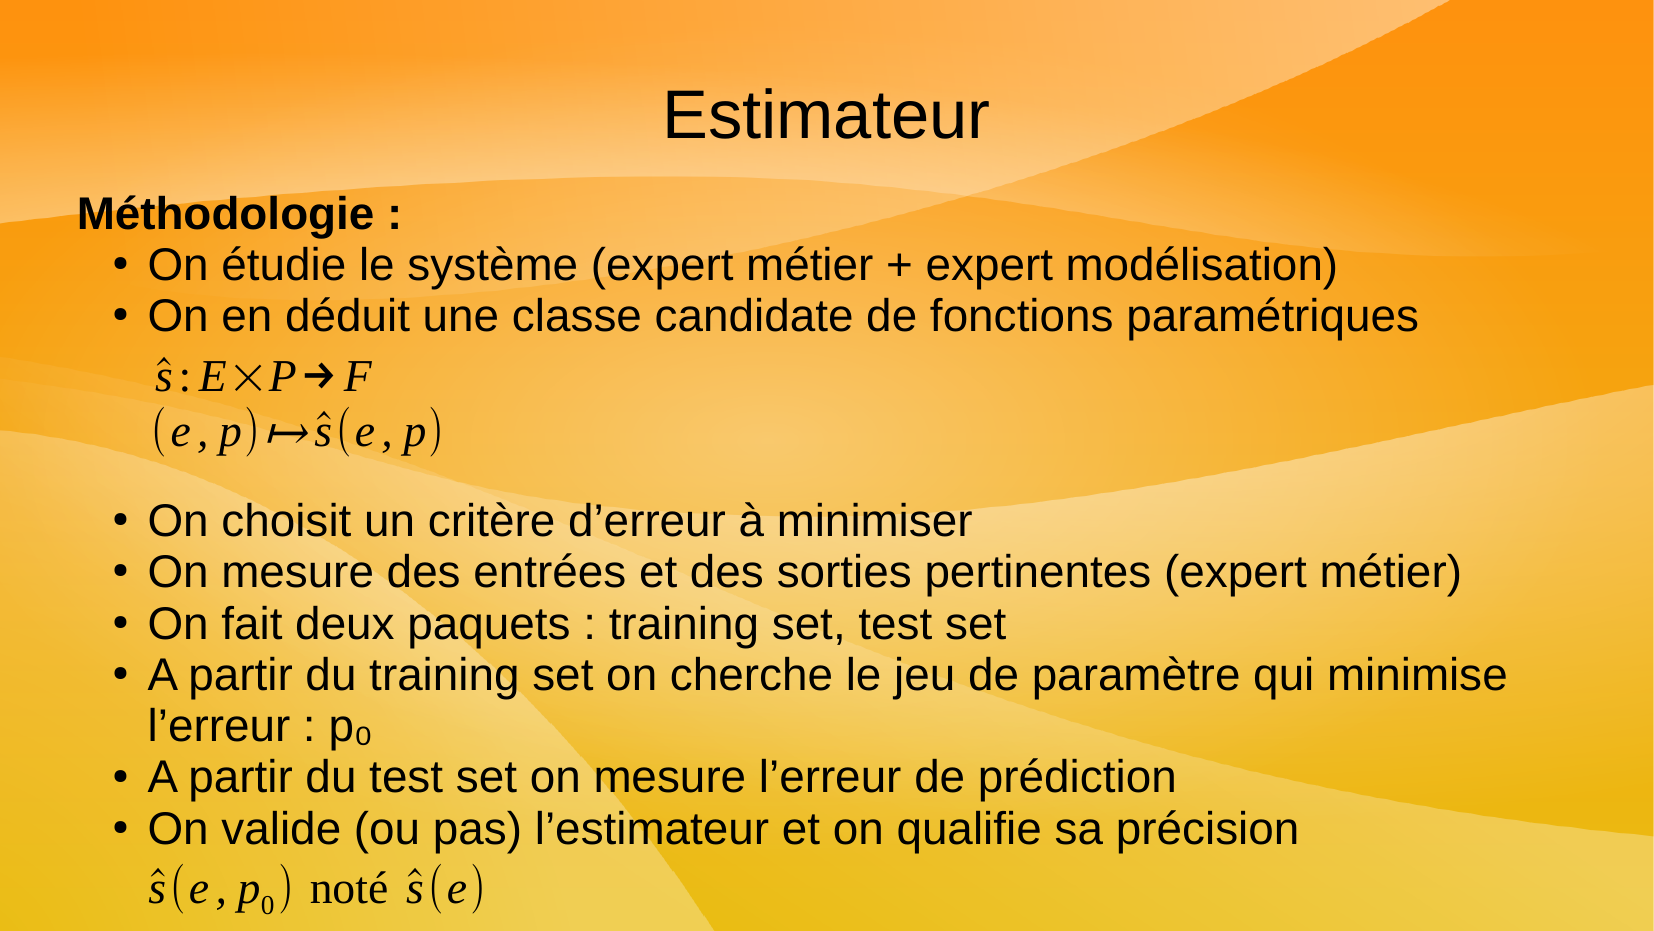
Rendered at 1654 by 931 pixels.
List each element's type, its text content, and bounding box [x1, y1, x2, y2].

subtitle Méthodologie : On étudie le système (expert métier + expert modélisation) On en déduit une classe candidate de fonctions paramétriques On choisit un critère d’erreur à minimiser On mesure des entrées et des sorties pertinentes (expert métier) On fait deux paquets : training set, test set A partir du training set on cherche le jeu de paramètre qui minimise l’erreur : p₀ A partir du test set on mesure l’erreur de prédiction On valide (ou pas) l’estimateur et on qualifie sa précision [76, 187, 1565, 867]
chart [151, 350, 445, 459]
title Estimateur [82, 37, 1571, 193]
picture [0, 0, 1654, 931]
chart [146, 861, 487, 920]
